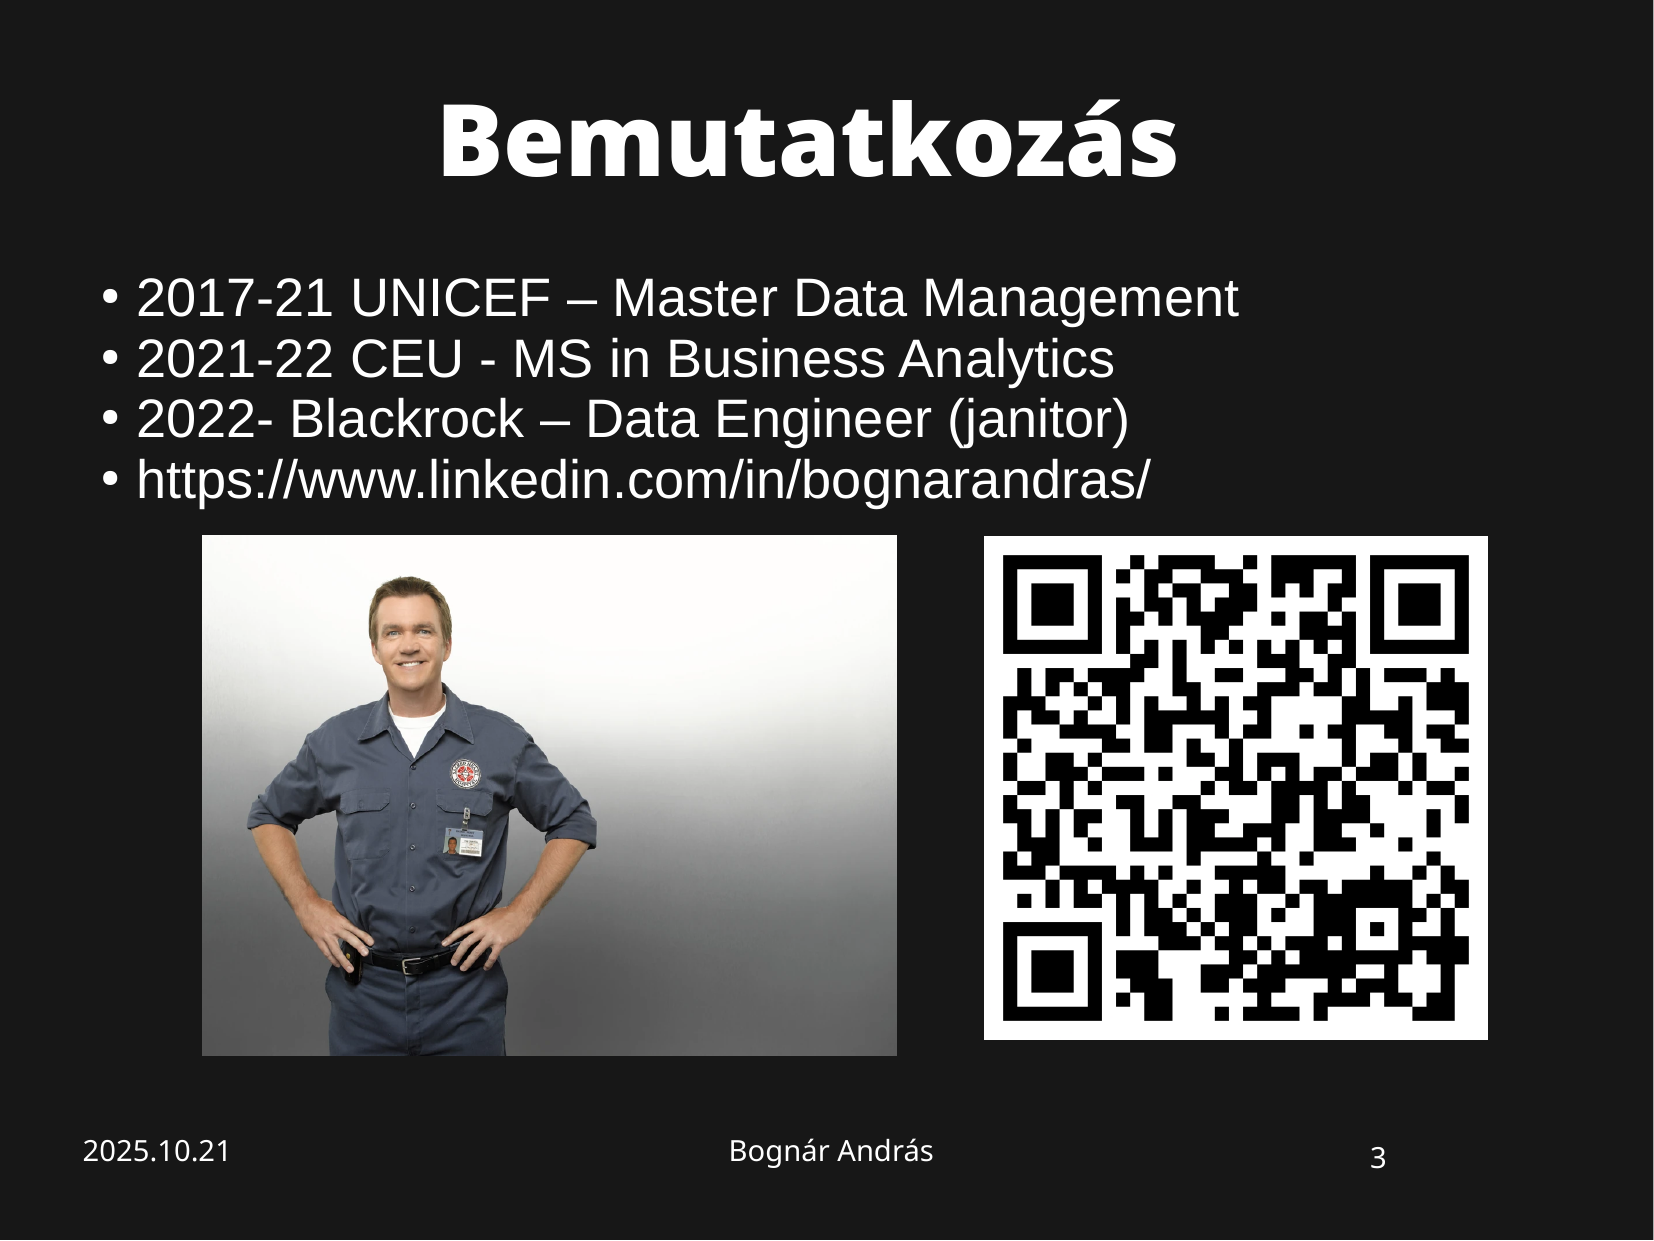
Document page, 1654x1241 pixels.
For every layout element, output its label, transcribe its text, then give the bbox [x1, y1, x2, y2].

text_box Bemutatkozás [67, 26, 1550, 249]
picture [202, 535, 897, 1056]
picture [984, 536, 1488, 1040]
text_box 2017-21 UNICEF – Master Data Management 2021-22 CEU - MS in Business Analytics 2022- Blackrock – Data Engineer (janitor) https://www.linkedin.com/in/bognarandras/ [85, 260, 1528, 528]
